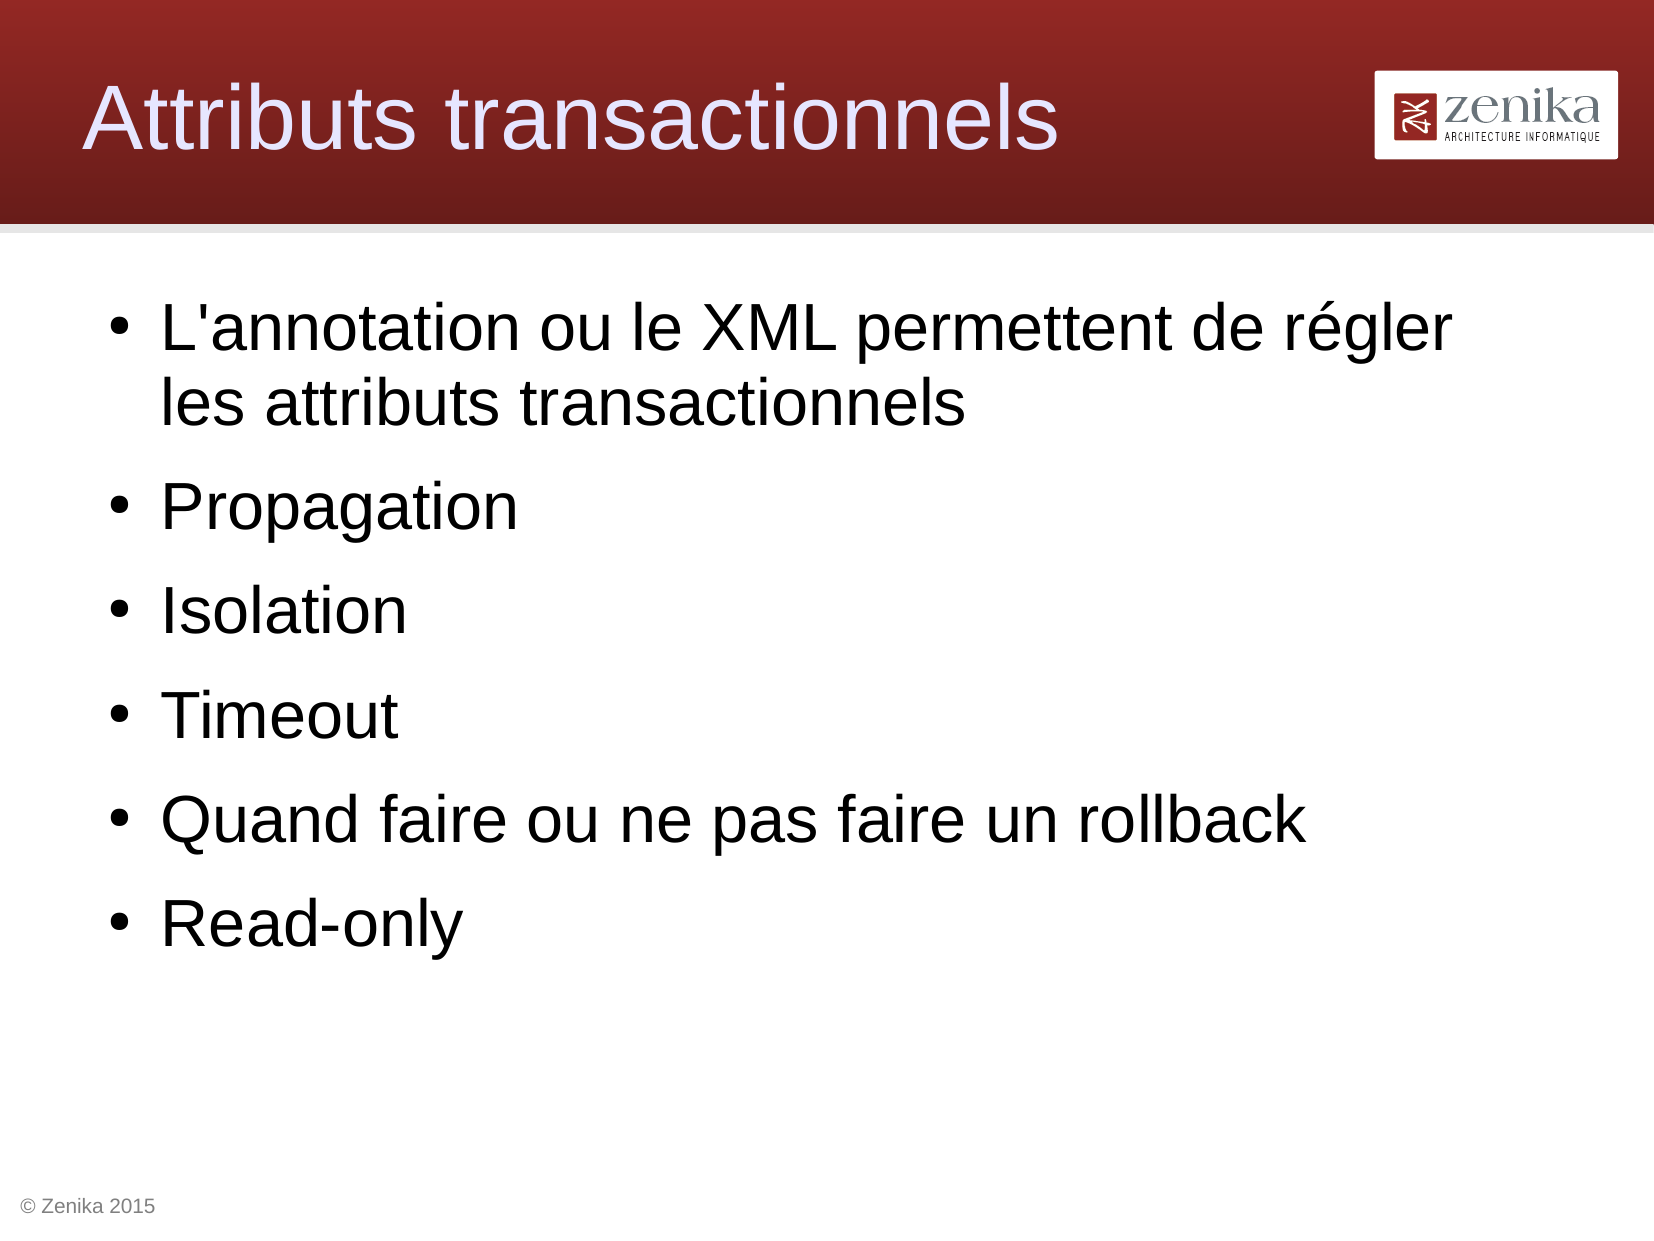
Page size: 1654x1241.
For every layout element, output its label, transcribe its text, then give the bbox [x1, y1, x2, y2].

picture [1571, 82, 1600, 149]
list L'annotation ou le XML permettent de régler les attributs transactionnels Propagation Isolation Timeout Quand faire ou ne pas faire un rollback Read-only [90, 290, 1546, 1010]
title Attributs transactionnels [82, 13, 1571, 222]
